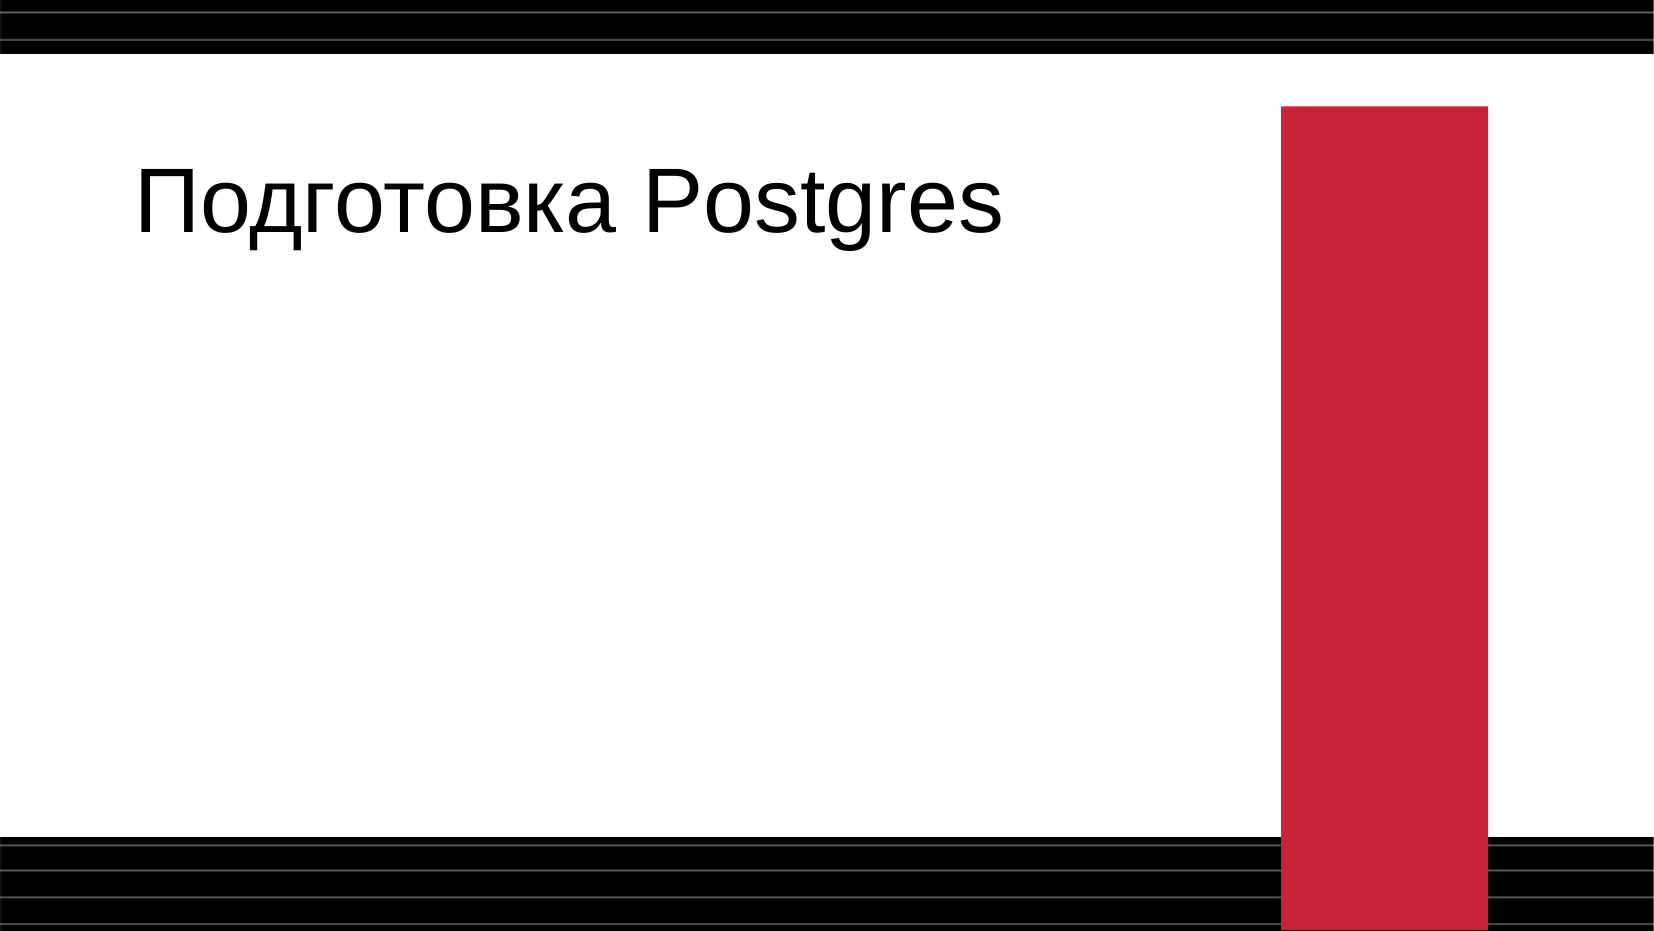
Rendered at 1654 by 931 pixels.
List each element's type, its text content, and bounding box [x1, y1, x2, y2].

picture [0, 837, 1281, 931]
picture [1489, 837, 1654, 931]
picture [0, 0, 1654, 54]
title [1281, 106, 1489, 931]
text_box Подготовка Postgres [90, 150, 1006, 363]
